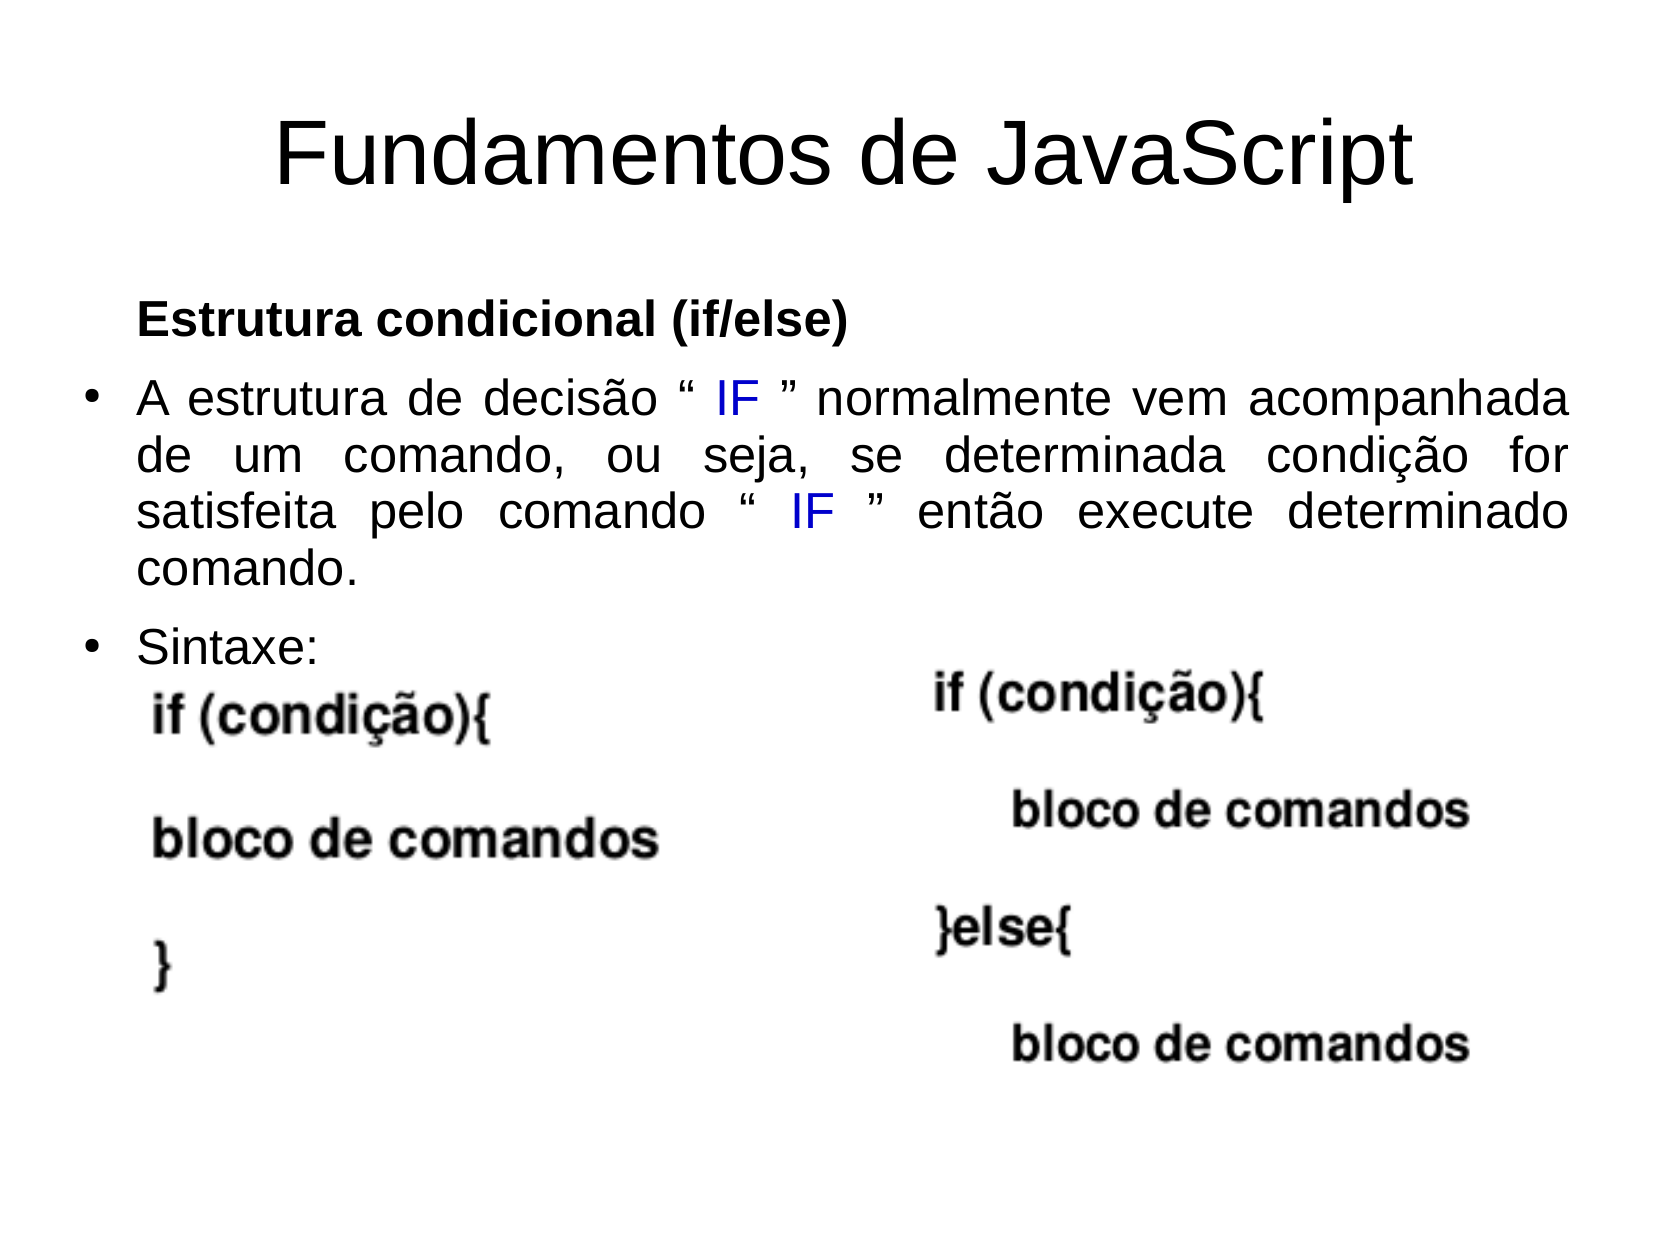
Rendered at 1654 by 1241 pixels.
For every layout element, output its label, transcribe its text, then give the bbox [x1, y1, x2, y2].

title Fundamentos de JavaScript [82, 49, 1571, 257]
picture [874, 618, 1565, 1170]
list Estrutura condicional (if/else) A estrutura de decisão “ IF ” normalmente vem acompanhada de um comando, ou seja, se determinada condição for satisfeita pelo comando “ IF ” então execute determinado comando. Sintaxe: [82, 290, 1571, 756]
picture [94, 678, 733, 1017]
